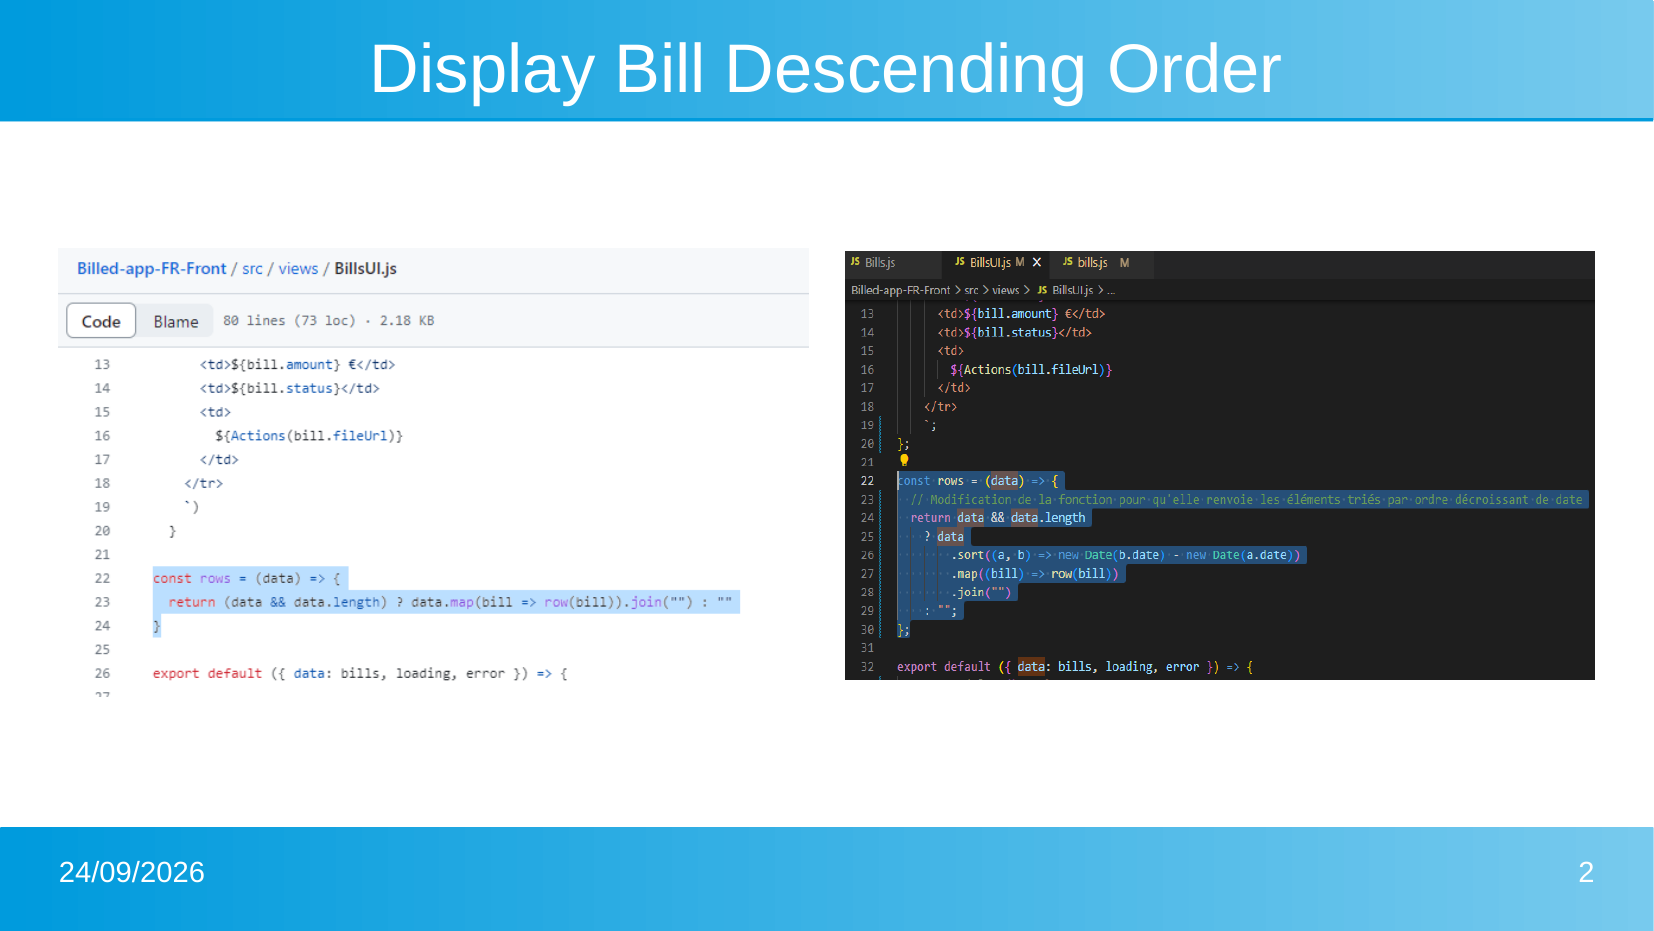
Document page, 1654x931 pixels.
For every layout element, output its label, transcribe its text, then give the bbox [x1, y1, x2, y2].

picture [845, 251, 1595, 680]
title Display Bill Descending Order [59, 29, 1595, 108]
picture [58, 248, 809, 697]
